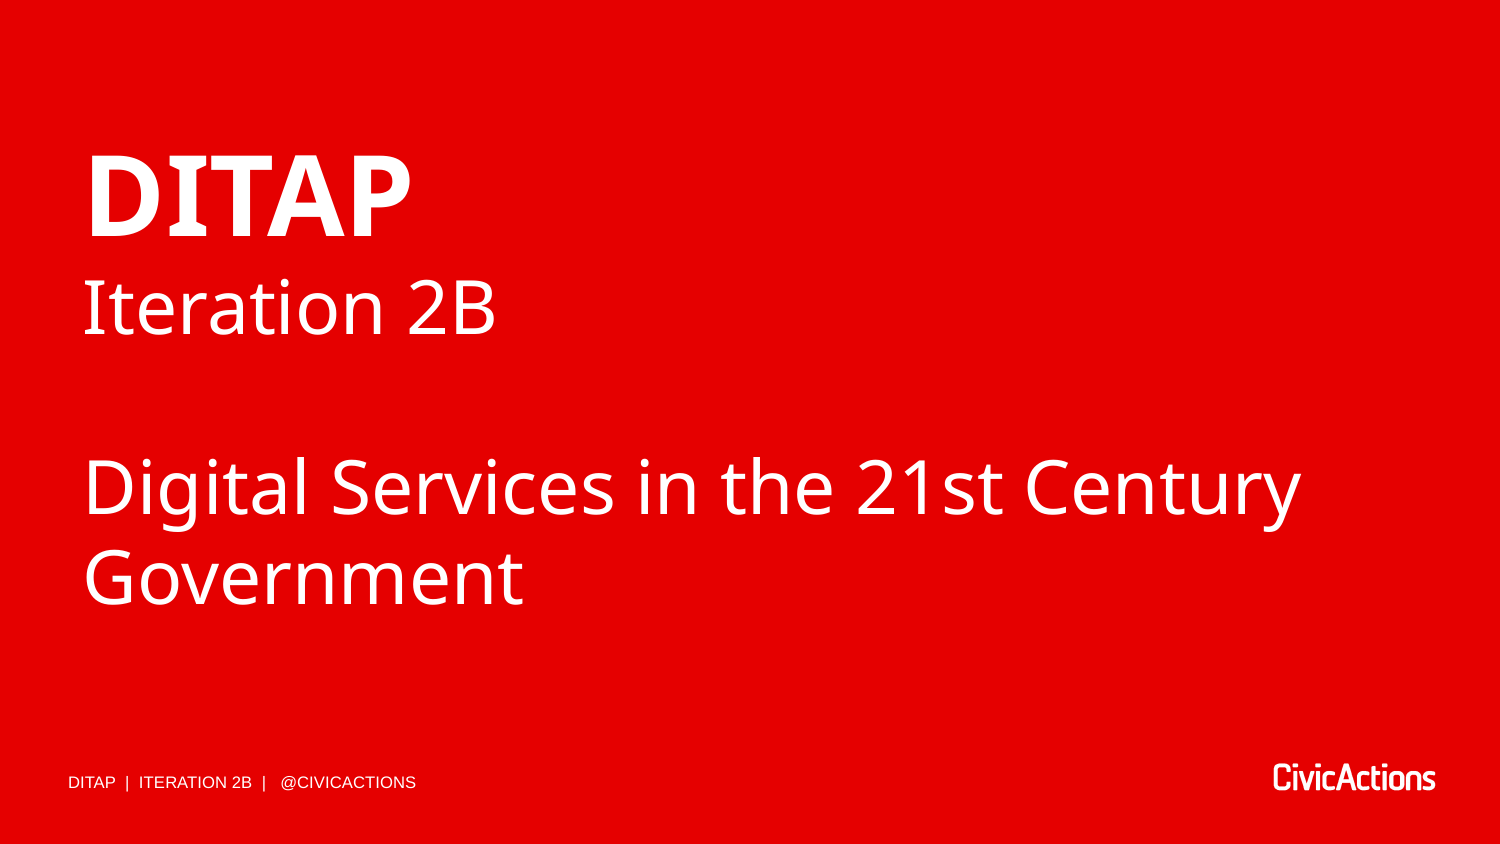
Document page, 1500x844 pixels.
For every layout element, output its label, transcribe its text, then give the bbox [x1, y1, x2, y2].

title DITAP Iteration 2B Digital Services in the 21st Century Government [73, 114, 1354, 470]
picture [1271, 758, 1438, 795]
